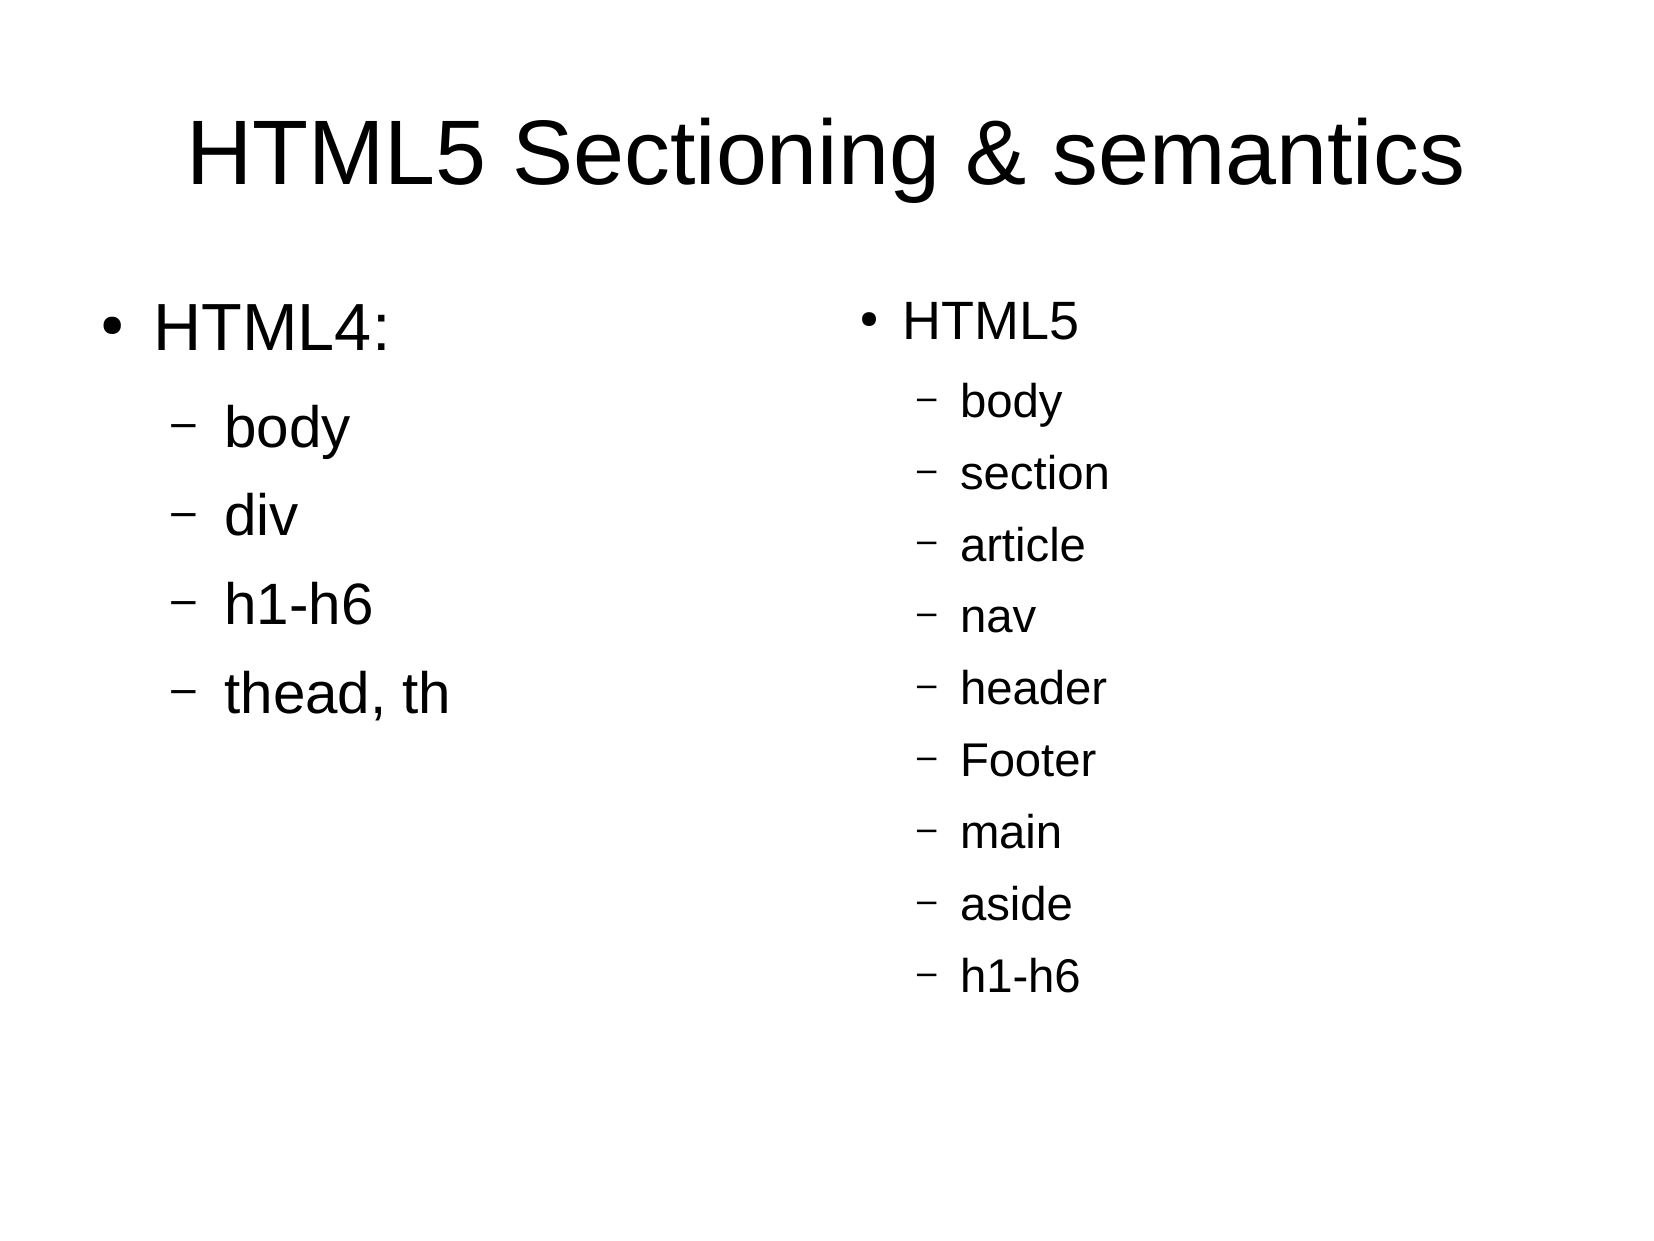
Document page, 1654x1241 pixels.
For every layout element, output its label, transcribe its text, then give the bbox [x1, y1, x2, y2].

list HTML5 body section article nav header Footer main aside h1-h6 [845, 290, 1572, 1010]
list HTML4: body div h1-h6 thead, th [82, 290, 809, 1010]
title HTML5 Sectioning & semantics [82, 49, 1571, 257]
